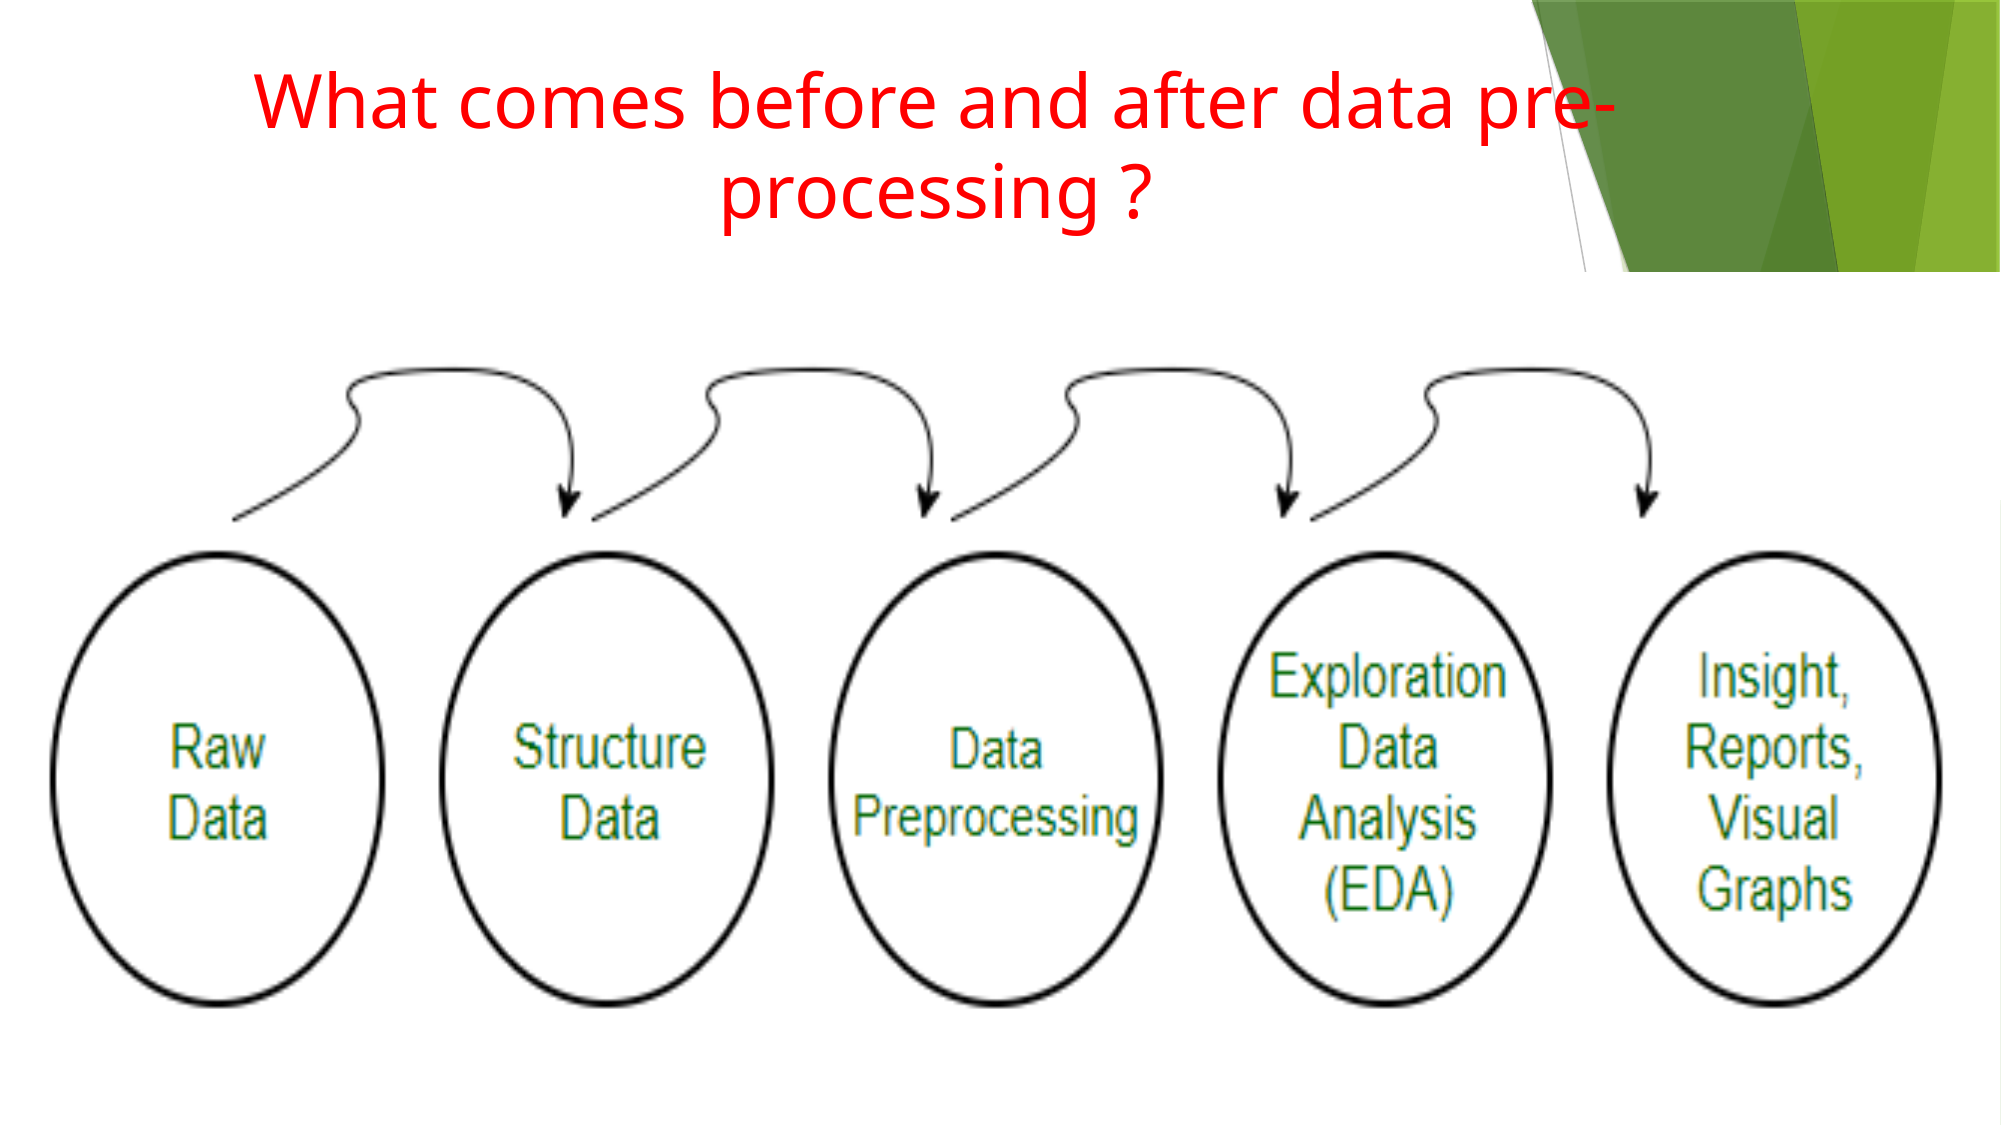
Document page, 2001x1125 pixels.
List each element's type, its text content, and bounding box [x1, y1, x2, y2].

title What comes before and after data pre-processing ? [231, 46, 1642, 264]
picture [0, 272, 2000, 1125]
